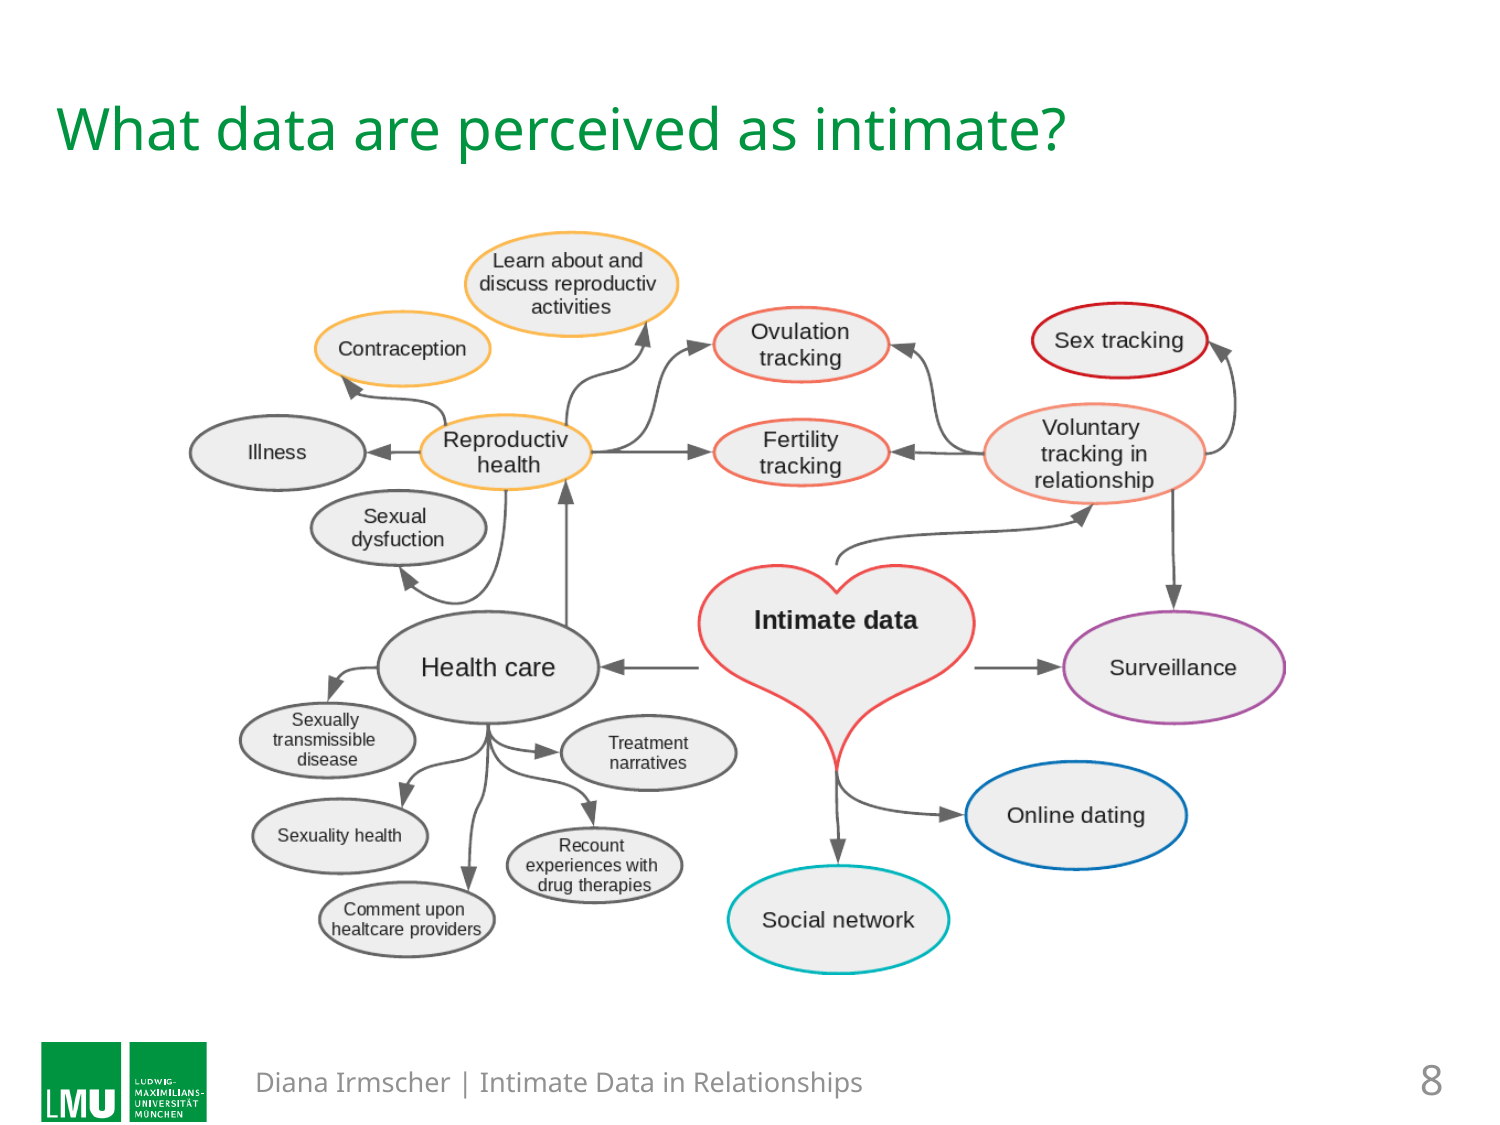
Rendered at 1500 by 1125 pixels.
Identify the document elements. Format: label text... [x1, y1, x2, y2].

footer Diana Irmscher | Intimate Data in Relationships [240, 1046, 963, 1117]
title What data are perceived as intimate? [41, 37, 1459, 217]
slide_number <Foliennummer> [1014, 1046, 1459, 1117]
picture [188, 230, 1286, 975]
